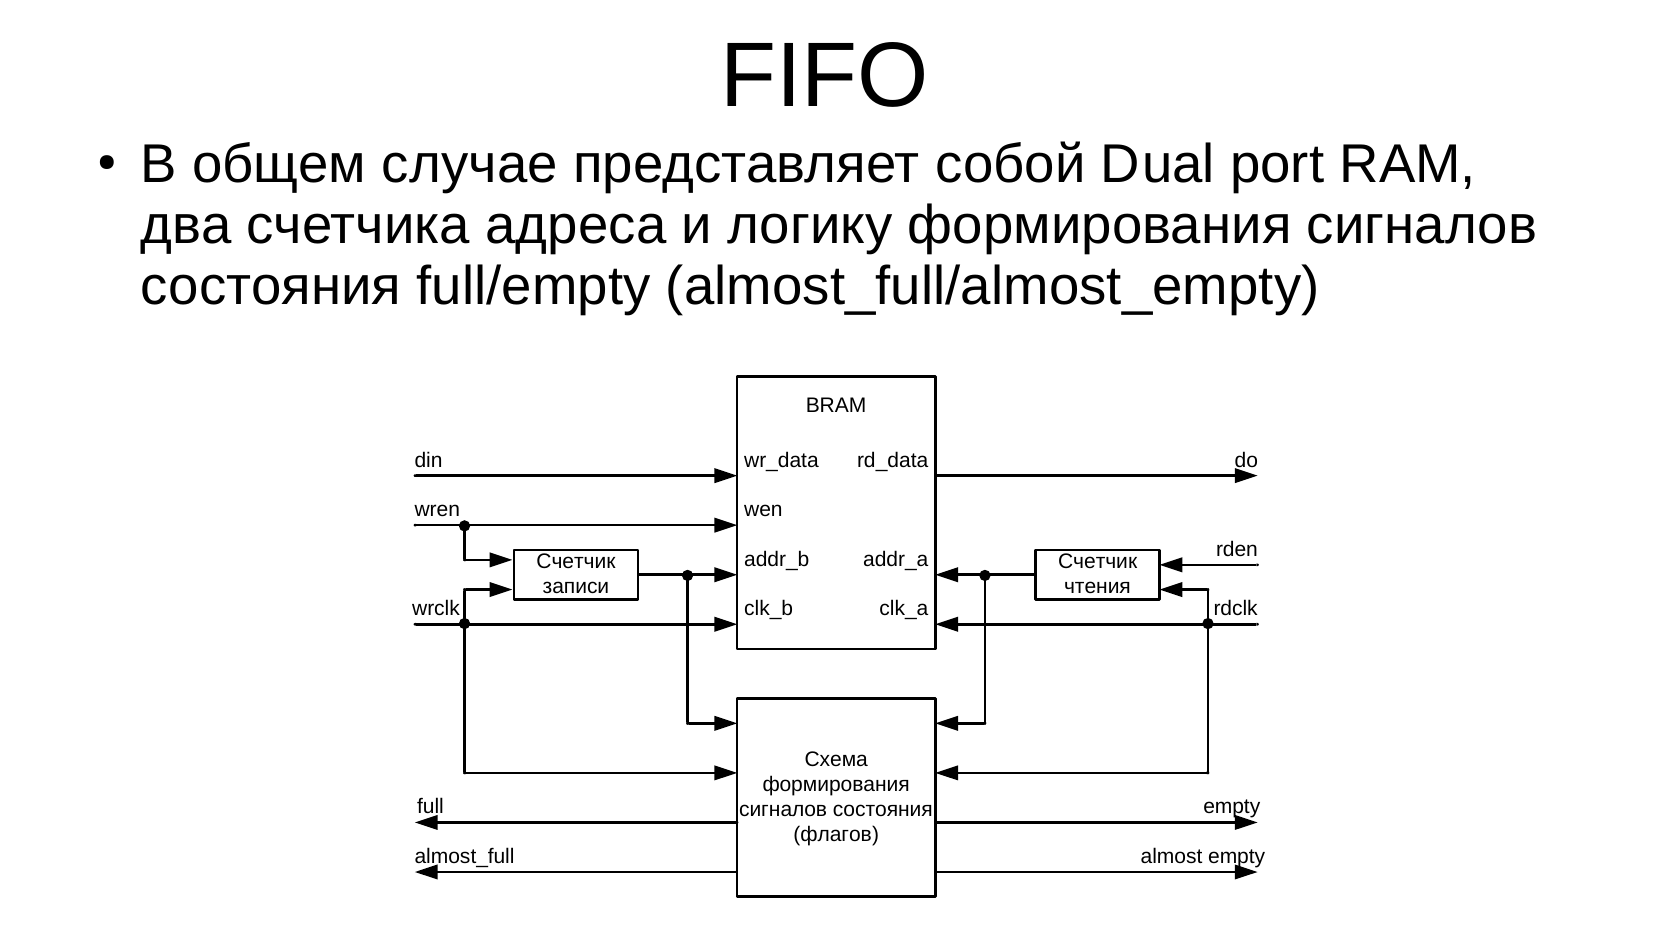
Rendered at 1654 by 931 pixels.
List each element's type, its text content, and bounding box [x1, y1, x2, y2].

title FIFO [105, 13, 1546, 133]
picture [386, 370, 1287, 904]
list В общем случае представляет собой Dual port RAM, два счетчика адреса и логику формирования сигналов состояния full/empty (almost_full/almost_empty) [82, 133, 1576, 358]
